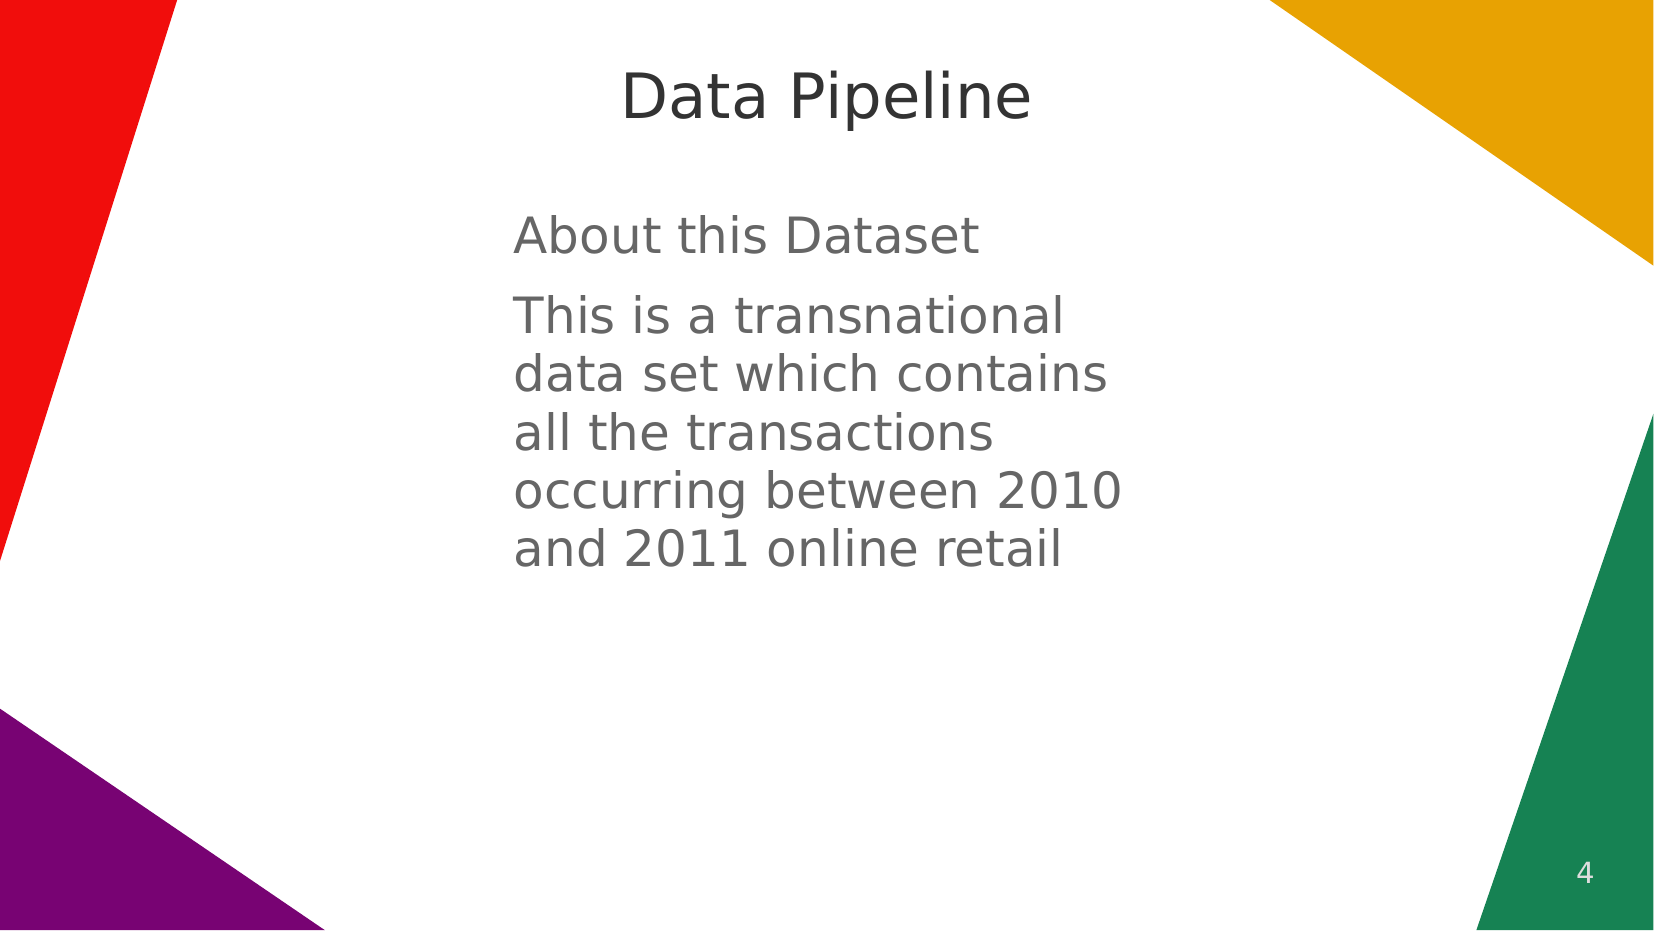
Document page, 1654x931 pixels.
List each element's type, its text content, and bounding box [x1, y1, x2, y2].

list About this Dataset This is a transnational data set which contains all the transactions occurring between 2010 and 2011 online retail [442, 206, 1152, 621]
title Data Pipeline [118, 59, 1536, 207]
